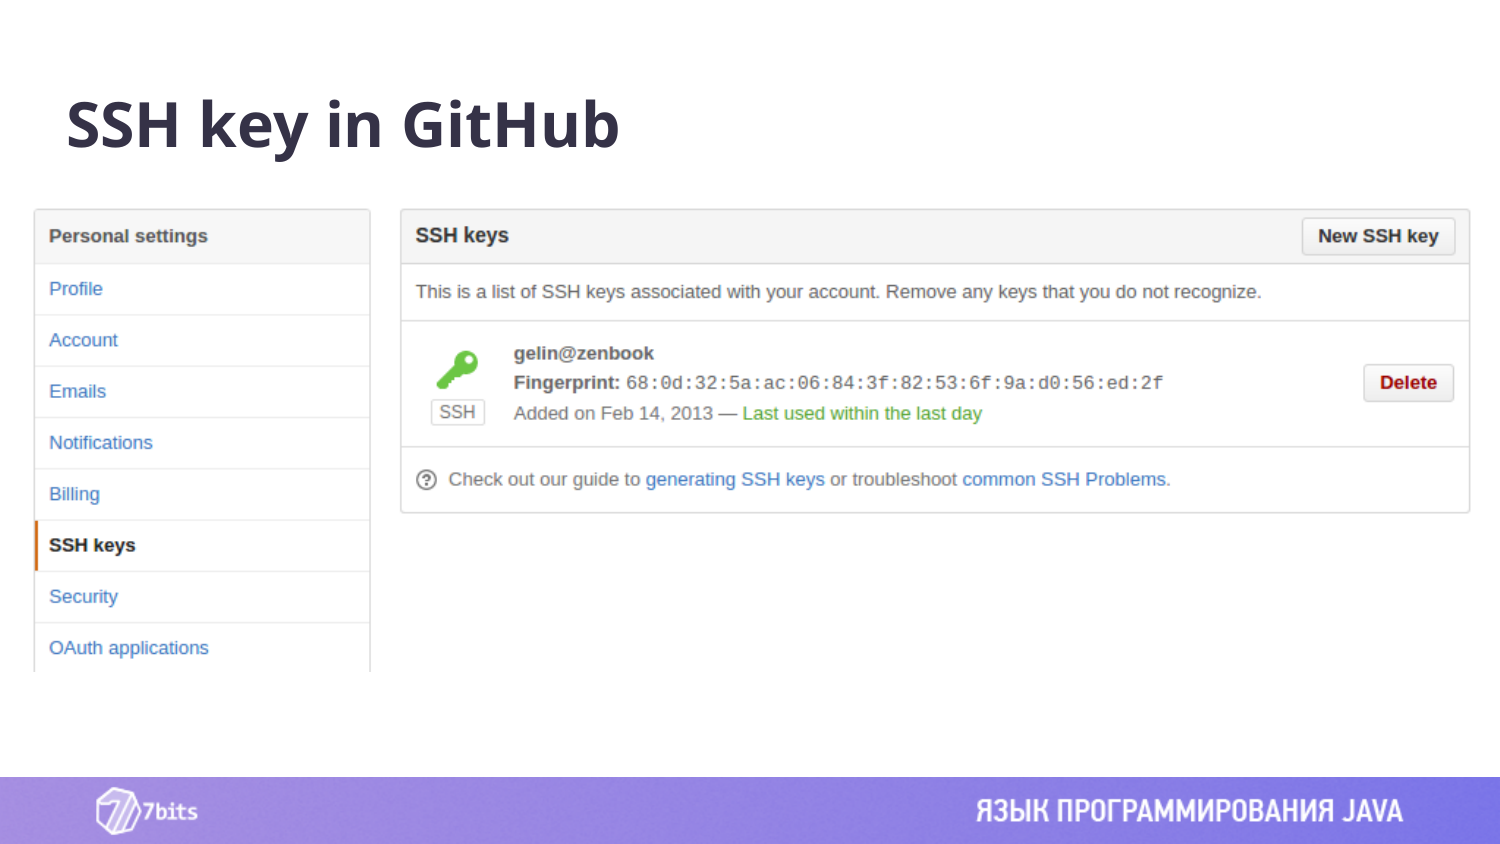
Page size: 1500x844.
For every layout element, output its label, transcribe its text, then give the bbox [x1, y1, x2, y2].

picture [0, 777, 1500, 844]
picture [25, 203, 1475, 672]
title SSH key in GitHub [51, 69, 1449, 164]
